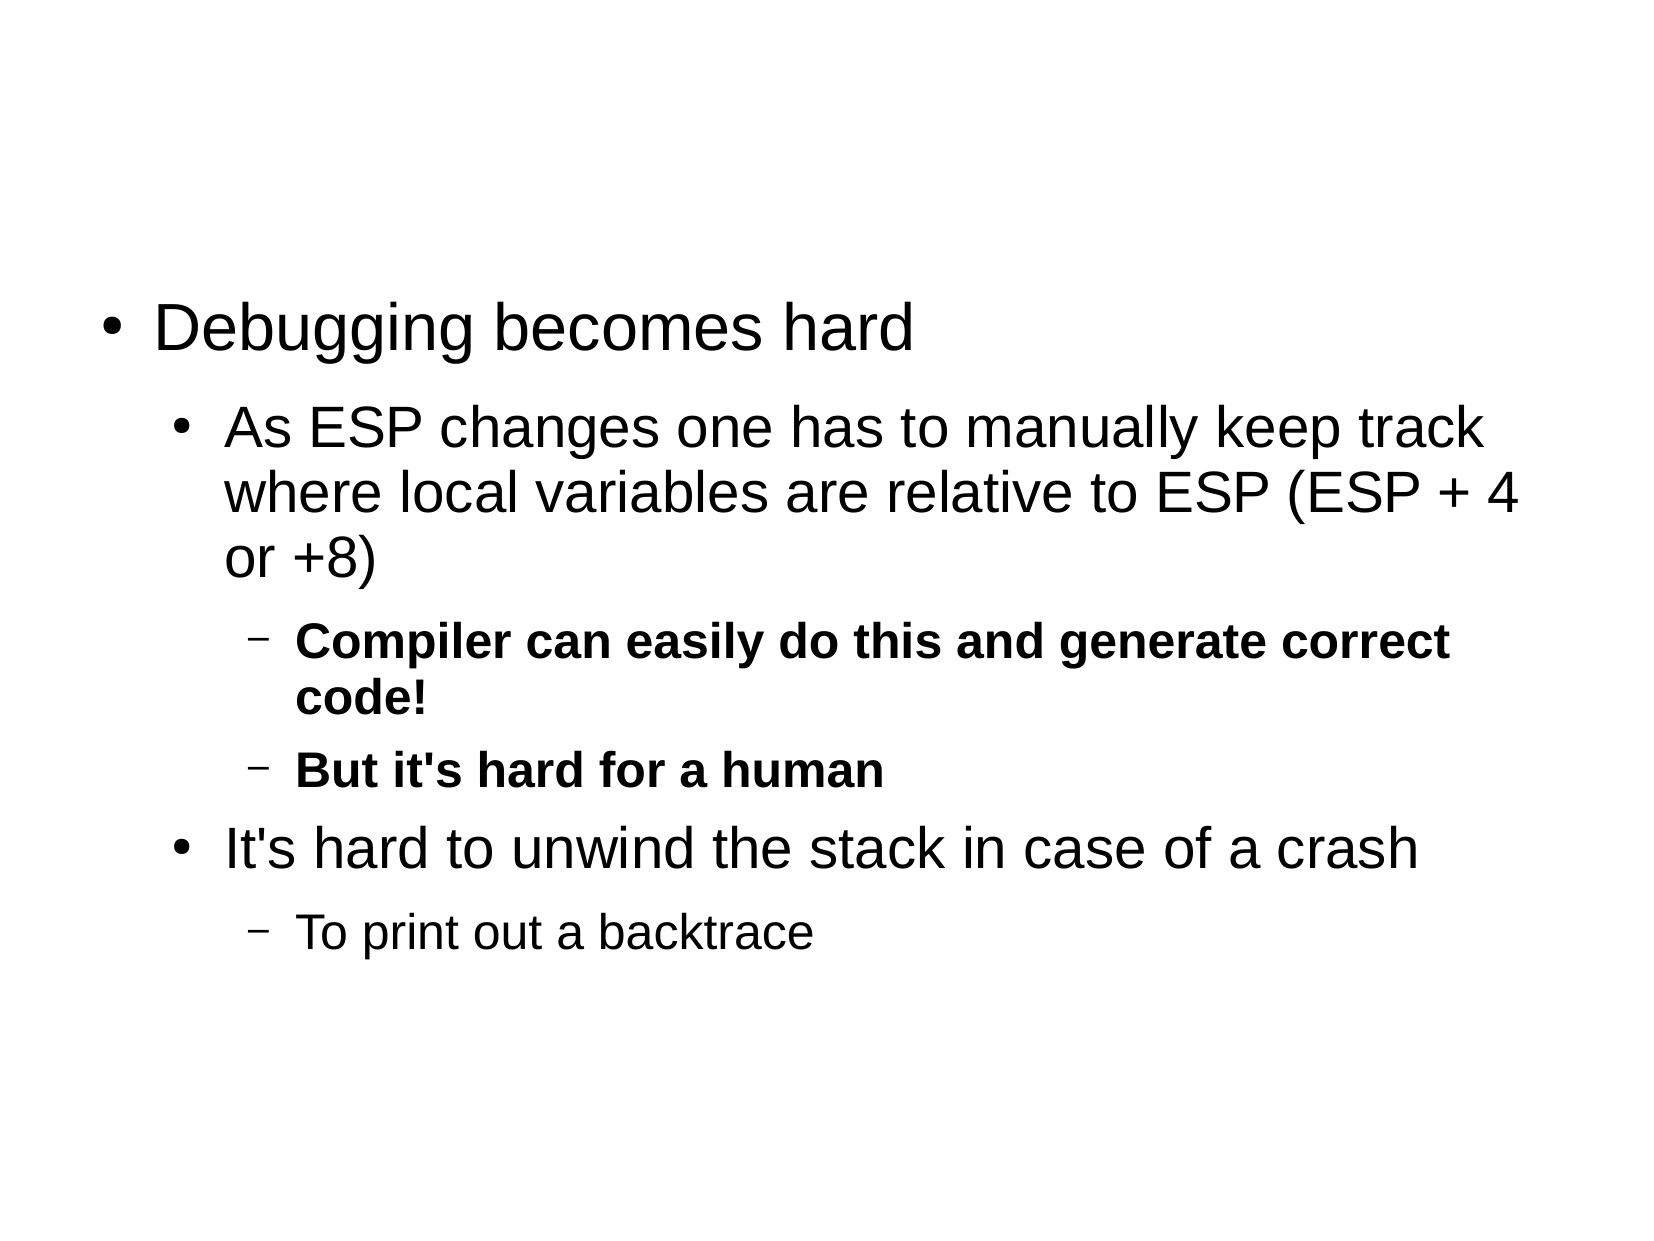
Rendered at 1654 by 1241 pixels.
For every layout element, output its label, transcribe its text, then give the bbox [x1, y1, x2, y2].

list Debugging becomes hard As ESP changes one has to manually keep track where local variables are relative to ESP (ESP + 4 or +8) Compiler can easily do this and generate correct code! But it's hard for a human It's hard to unwind the stack in case of a crash To print out a backtrace [82, 290, 1571, 1010]
